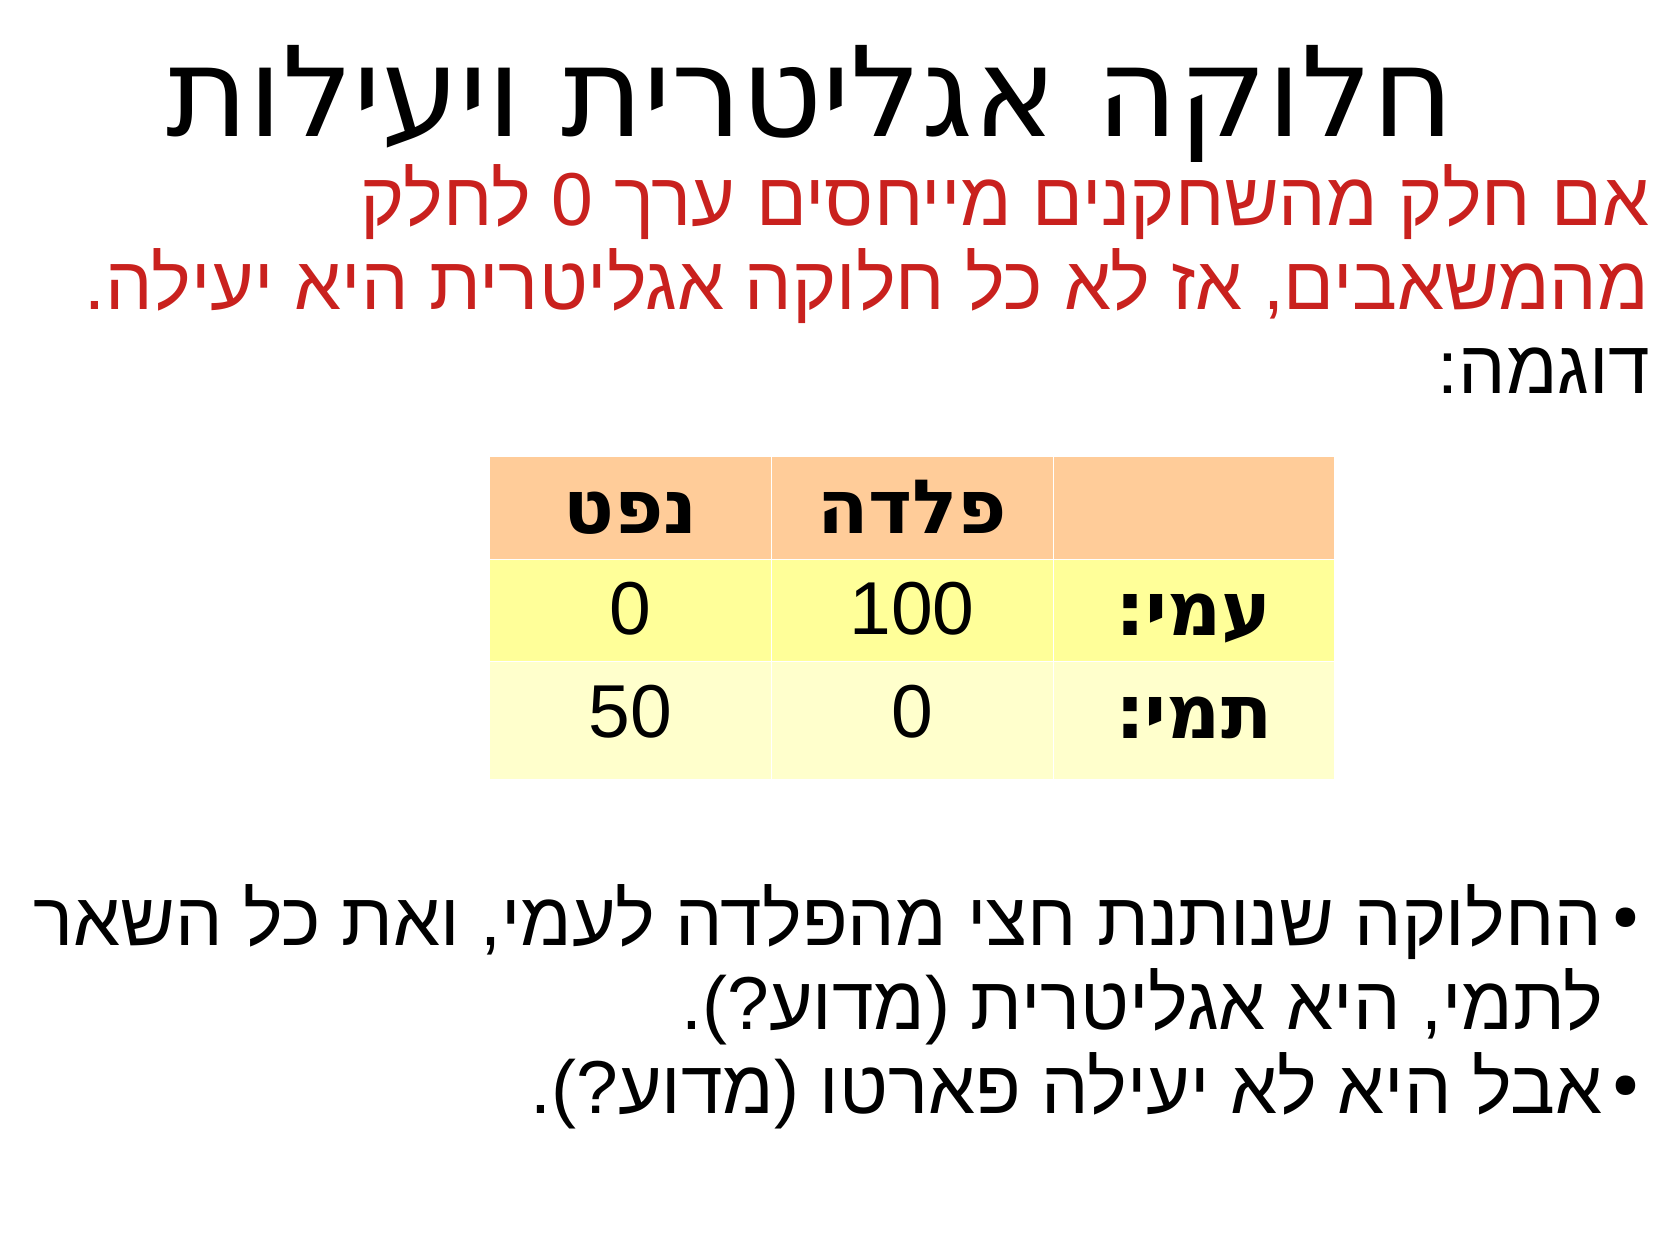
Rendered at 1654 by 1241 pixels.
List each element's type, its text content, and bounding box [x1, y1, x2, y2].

table_header פלדה [772, 457, 1053, 559]
table_cell 0 [772, 662, 1053, 779]
text_box החלוקה שנותנת חצי מהפלדה לעמי, ואת כל השאר לתמי, היא אגליטרית (מדוע?). אבל היא לא יעילה פארטו (מדוע?). [0, 870, 1654, 1137]
table_cell 100 [772, 560, 1053, 661]
table_header [1054, 457, 1334, 559]
table_cell עמי: [1054, 560, 1334, 661]
text_box אם חלק מהשחקנים מייחסים ערך 0 לחלק מהמשאבים, אז לא כל חלוקה אגליטרית היא יעילה. דוגמה: [0, 150, 1654, 417]
table_cell תמי: [1054, 662, 1334, 779]
table_header נפט [490, 457, 771, 559]
title חלוקה אגליטרית ויעילות [0, 7, 1654, 150]
table_cell 50 [490, 662, 771, 779]
table_cell 0 [490, 560, 771, 661]
